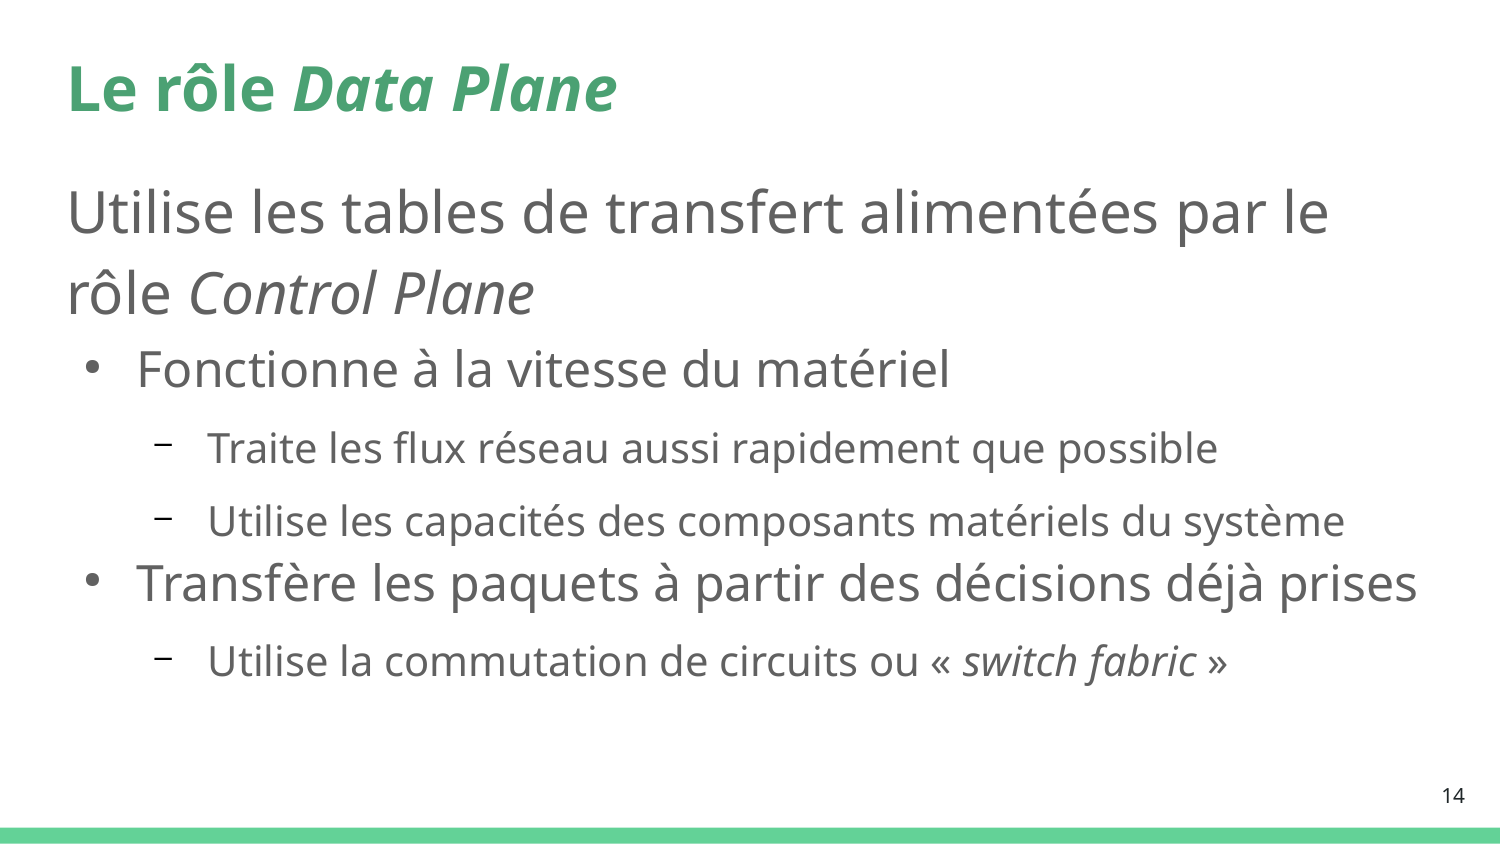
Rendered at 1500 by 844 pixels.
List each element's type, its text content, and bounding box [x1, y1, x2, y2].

list Utilise les tables de transfert alimentées par le rôle Control Plane Fonctionne à la vitesse du matériel Traite les flux réseau aussi rapidement que possible Utilise les capacités des composants matériels du système Transfère les paquets à partir des décisions déjà prises Utilise la commutation de circuits ou « switch fabric » [51, 150, 1449, 700]
title Le rôle Data Plane [51, 23, 1449, 117]
slide_number <numéro> [1389, 764, 1480, 830]
